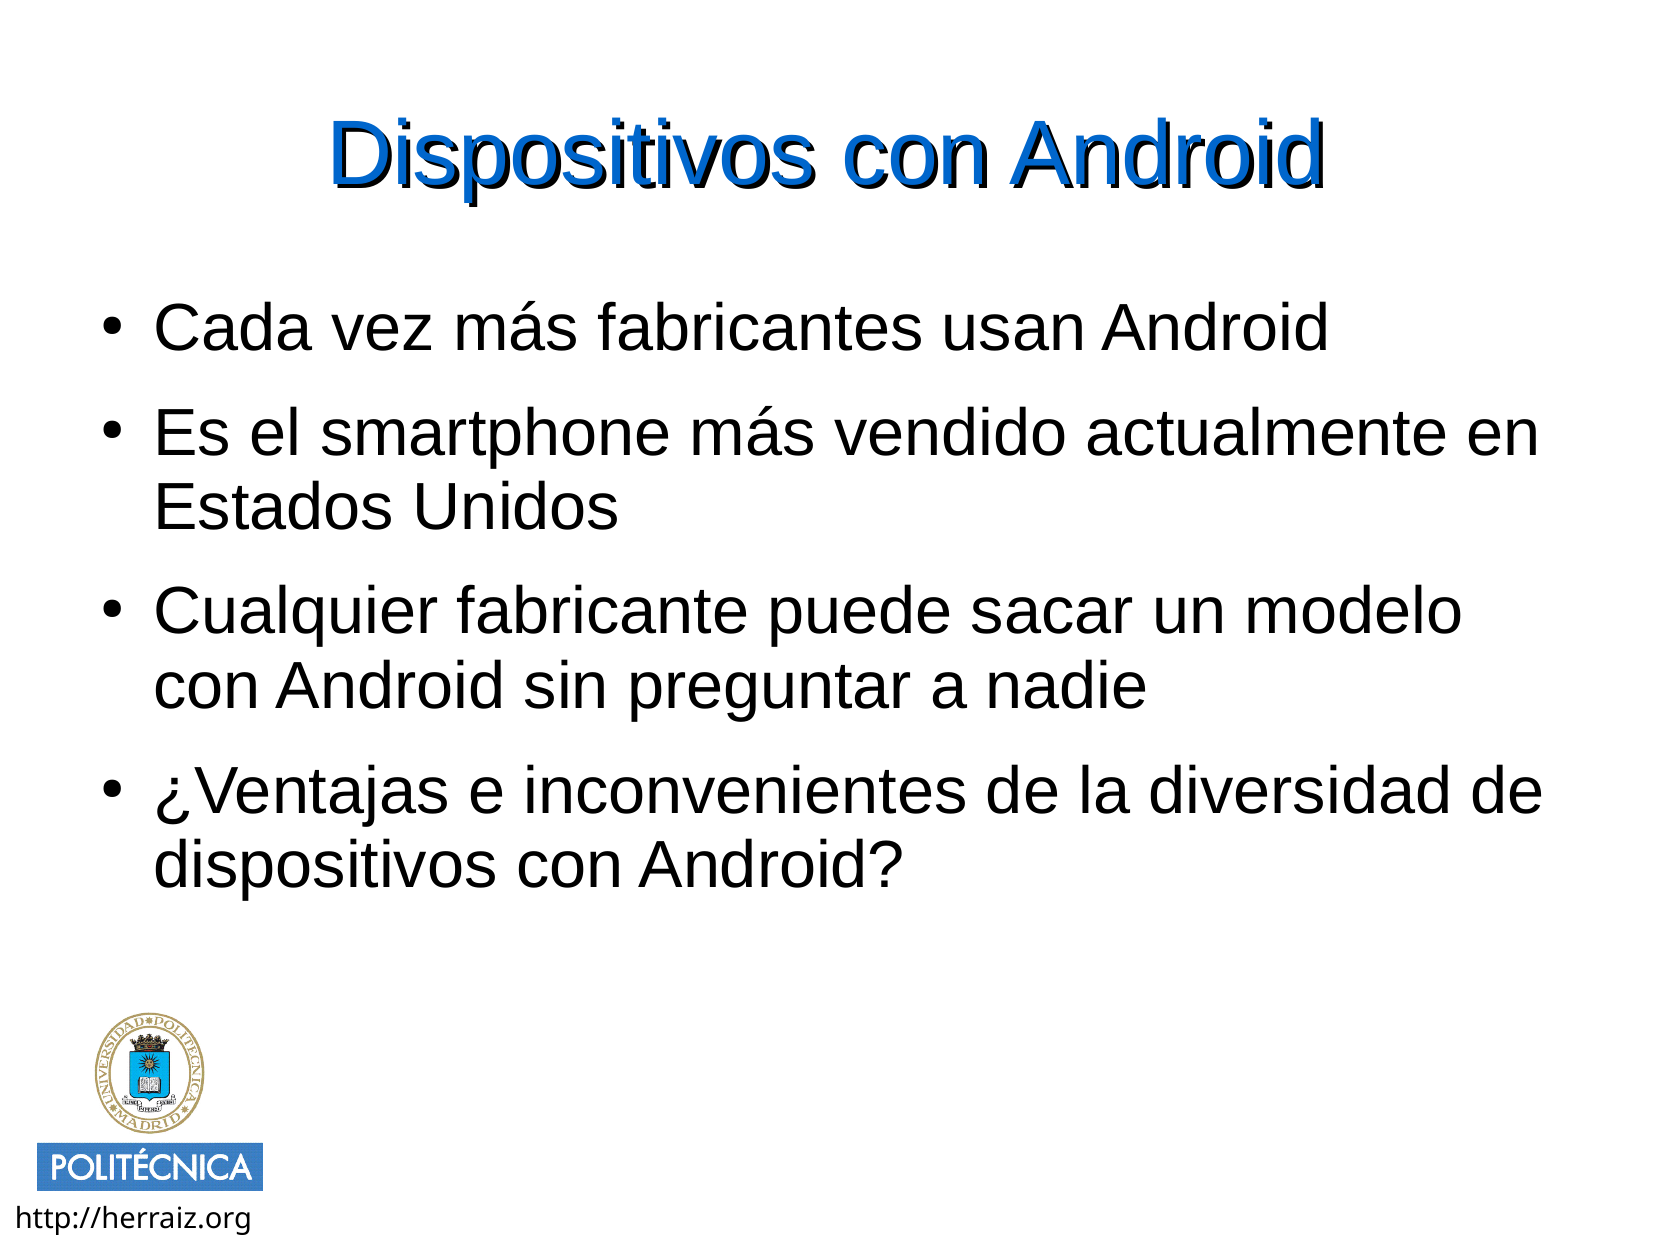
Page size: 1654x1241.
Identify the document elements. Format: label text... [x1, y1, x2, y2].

title Dispositivos con Android [82, 49, 1571, 257]
picture [37, 1012, 263, 1191]
list Cada vez más fabricantes usan Android Es el smartphone más vendido actualmente en Estados Unidos Cualquier fabricante puede sacar un modelo con Android sin preguntar a nadie ¿Ventajas e inconvenientes de la diversidad de dispositivos con Android? [82, 290, 1571, 1109]
